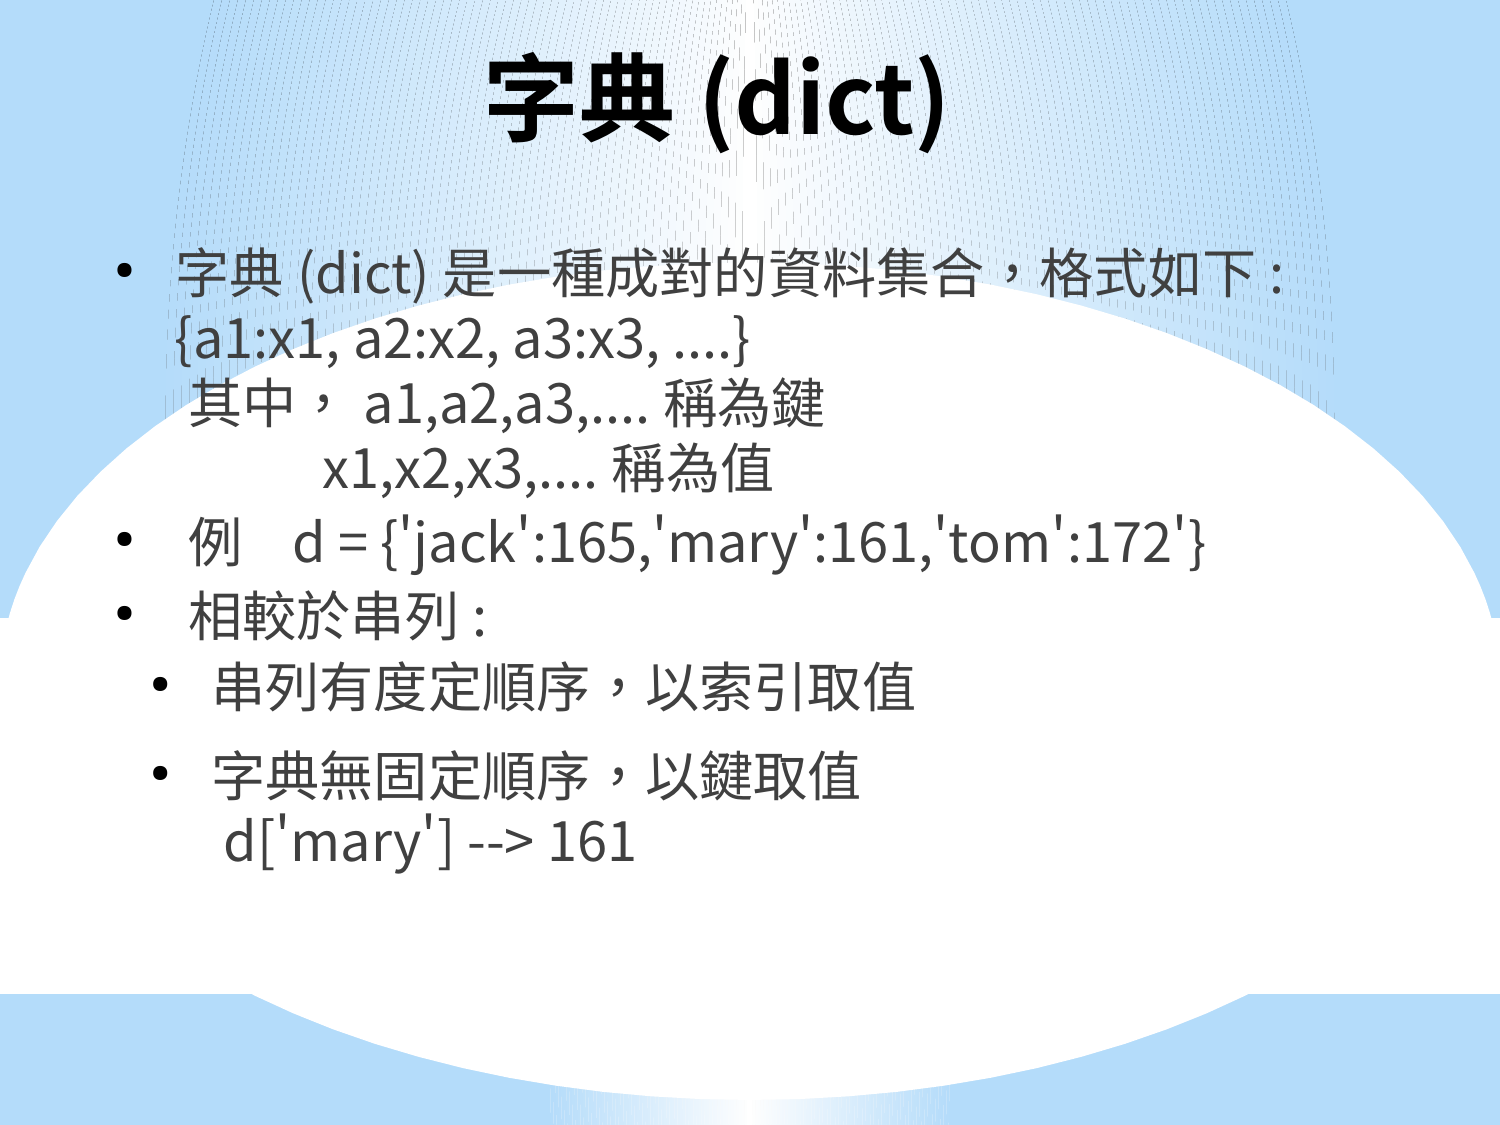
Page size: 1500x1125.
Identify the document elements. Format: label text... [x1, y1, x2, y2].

list 字典(dict)是一種成對的資料集合，格式如下: {a1:x1, a2:x2, a3:x3, ....} 其中，a1,a2,a3,....稱為鍵 x1,x2,x3,....稱為值 例 d = {'jack':165,'mary':161,'tom':172'} 相較於串列: 串列有度定順序，以索引取值 字典無固定順序，以鍵取值 d['mary'] --> 161 [100, 231, 1471, 1047]
title 字典(dict) [183, 30, 1252, 219]
